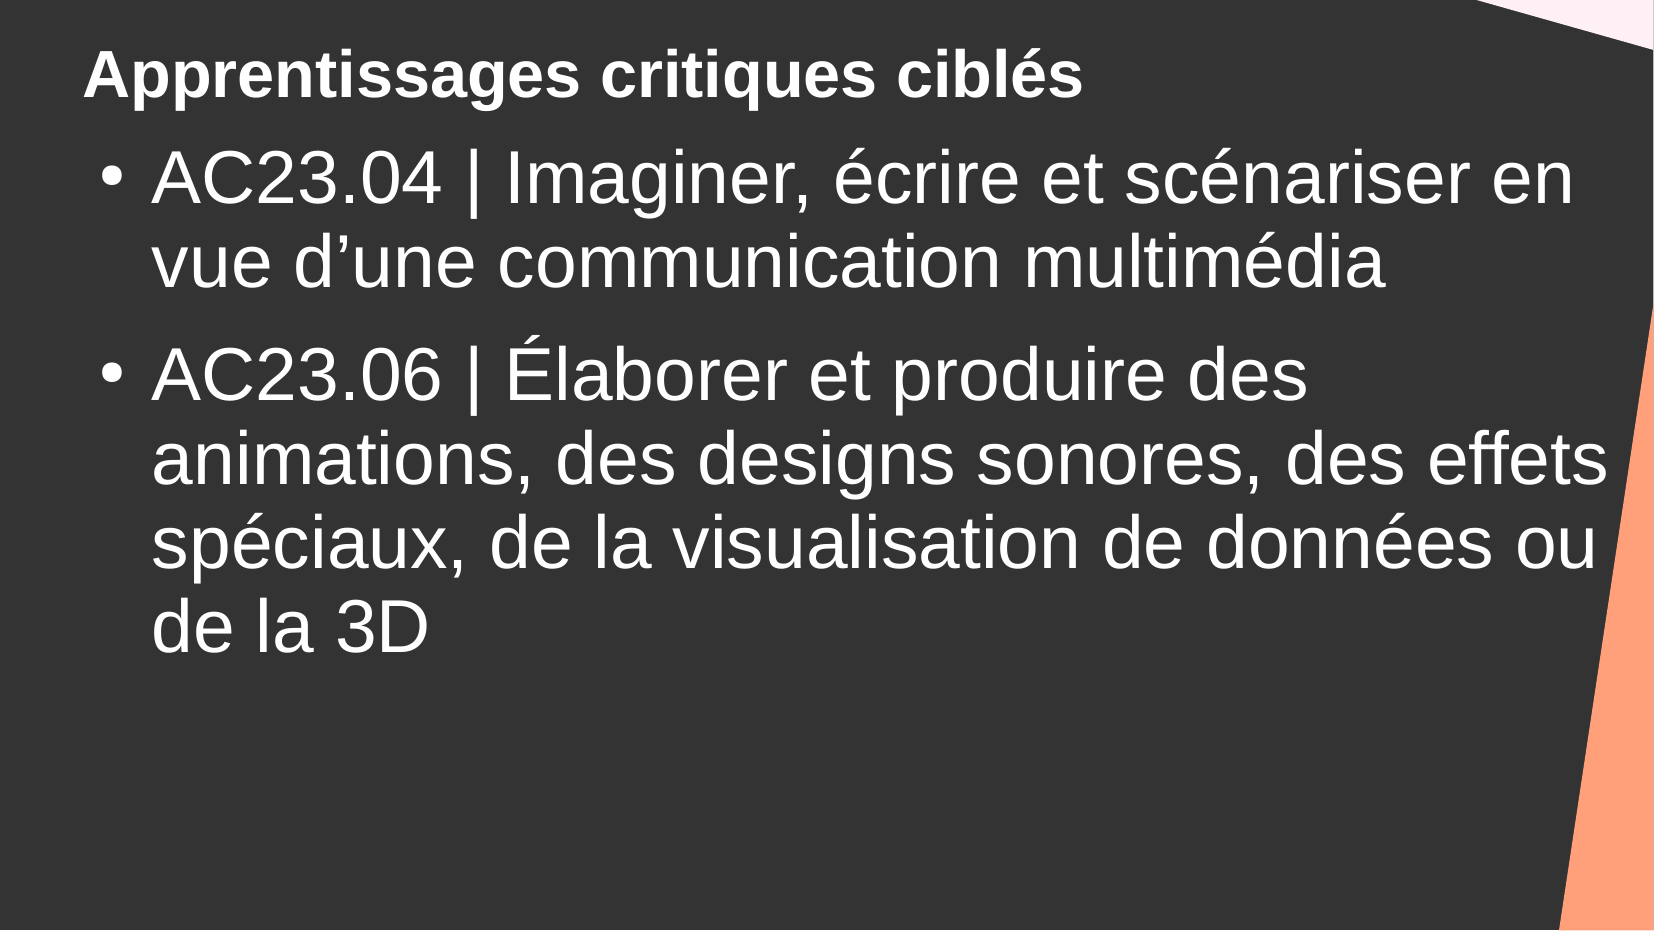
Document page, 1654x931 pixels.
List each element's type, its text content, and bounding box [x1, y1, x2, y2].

text_box [1476, 0, 1654, 51]
list AC23.04 | Imaginer, écrire et scénariser en vue d’une communication multimédia AC23.06 | Élaborer et produire des animations, des designs sonores, des effets spéciaux, de la visualisation de données ou de la 3D [80, 135, 1620, 721]
title Apprentissages critiques ciblés [82, 37, 1571, 122]
text_box [1558, 300, 1654, 931]
